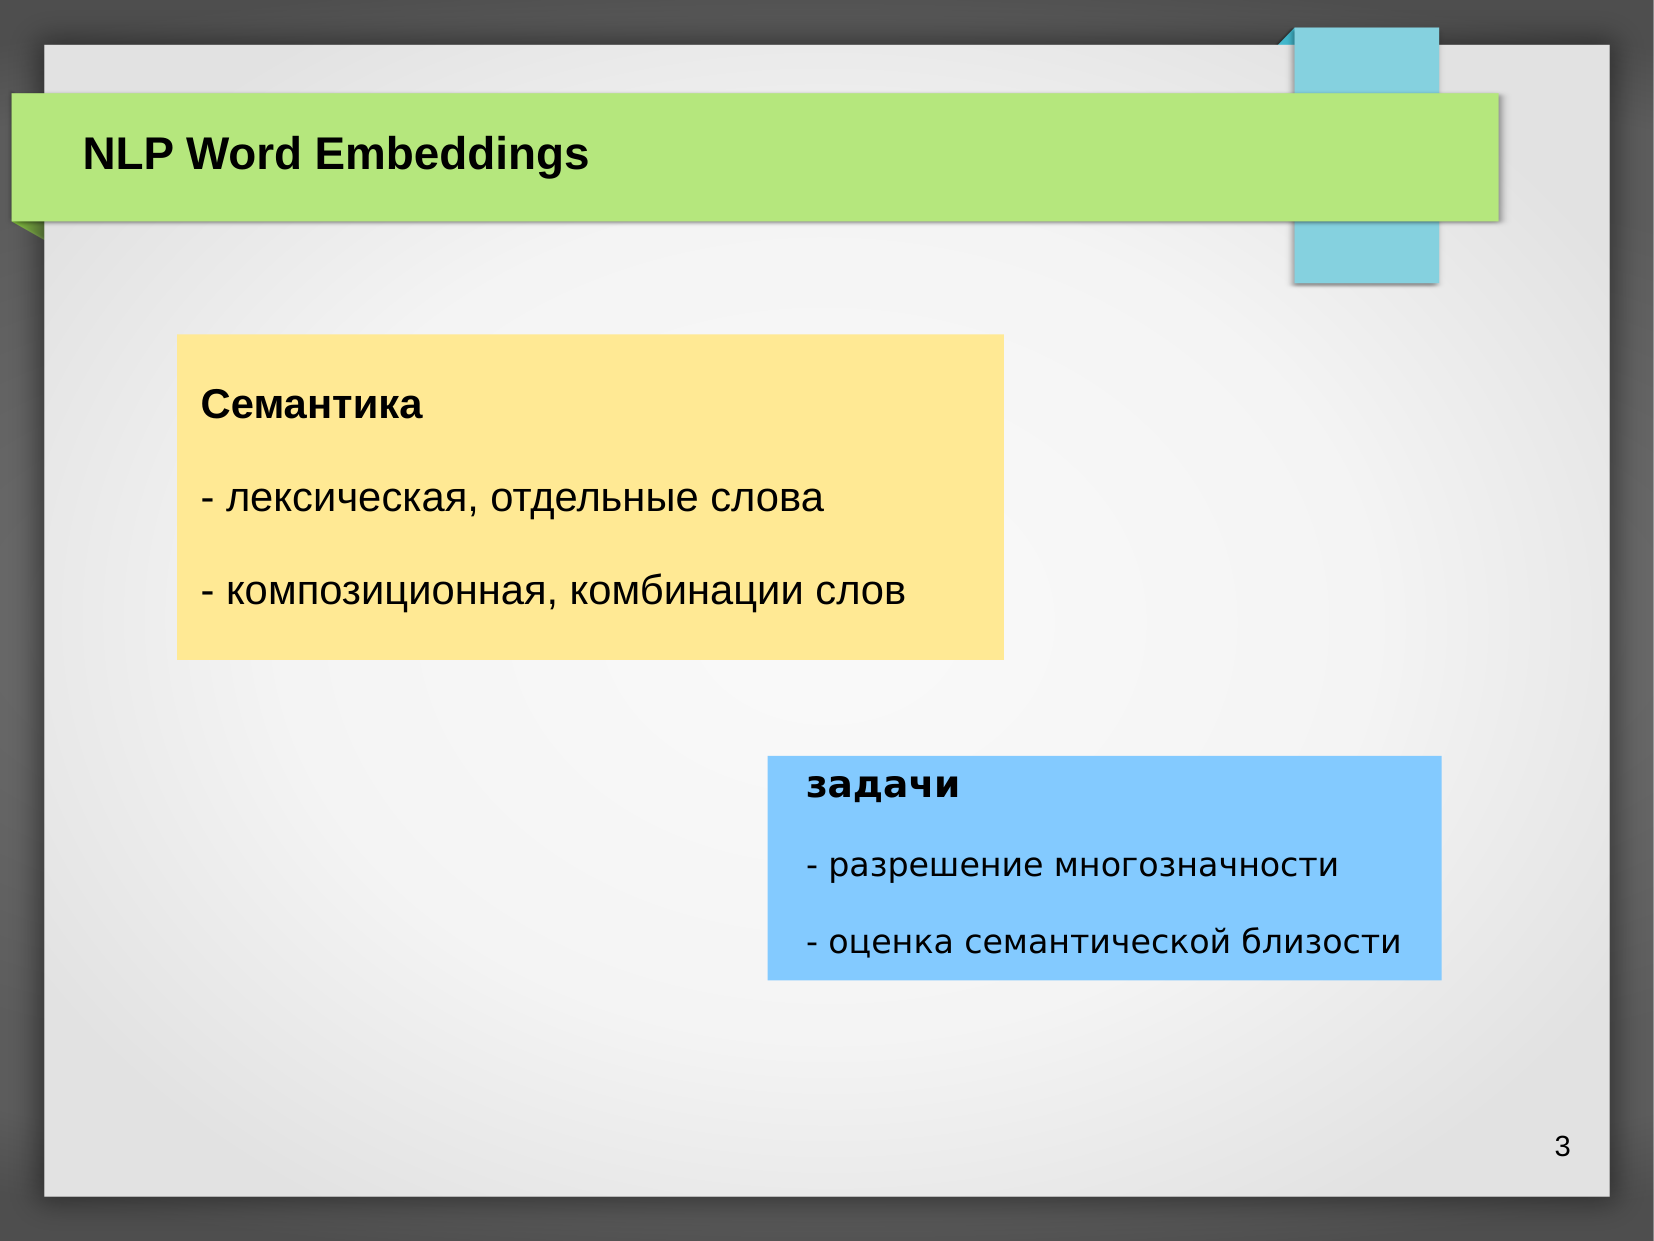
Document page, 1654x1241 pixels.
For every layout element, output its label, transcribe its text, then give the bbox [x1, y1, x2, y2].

text_box задачи - разрешение многозначности - оценка семантической близости [767, 755, 1442, 981]
title NLP Word Embeddings [82, 121, 1489, 187]
picture [0, 0, 1654, 1241]
text_box Семантика - лексическая, отдельные слова - композиционная, комбинации слов [177, 334, 1004, 660]
